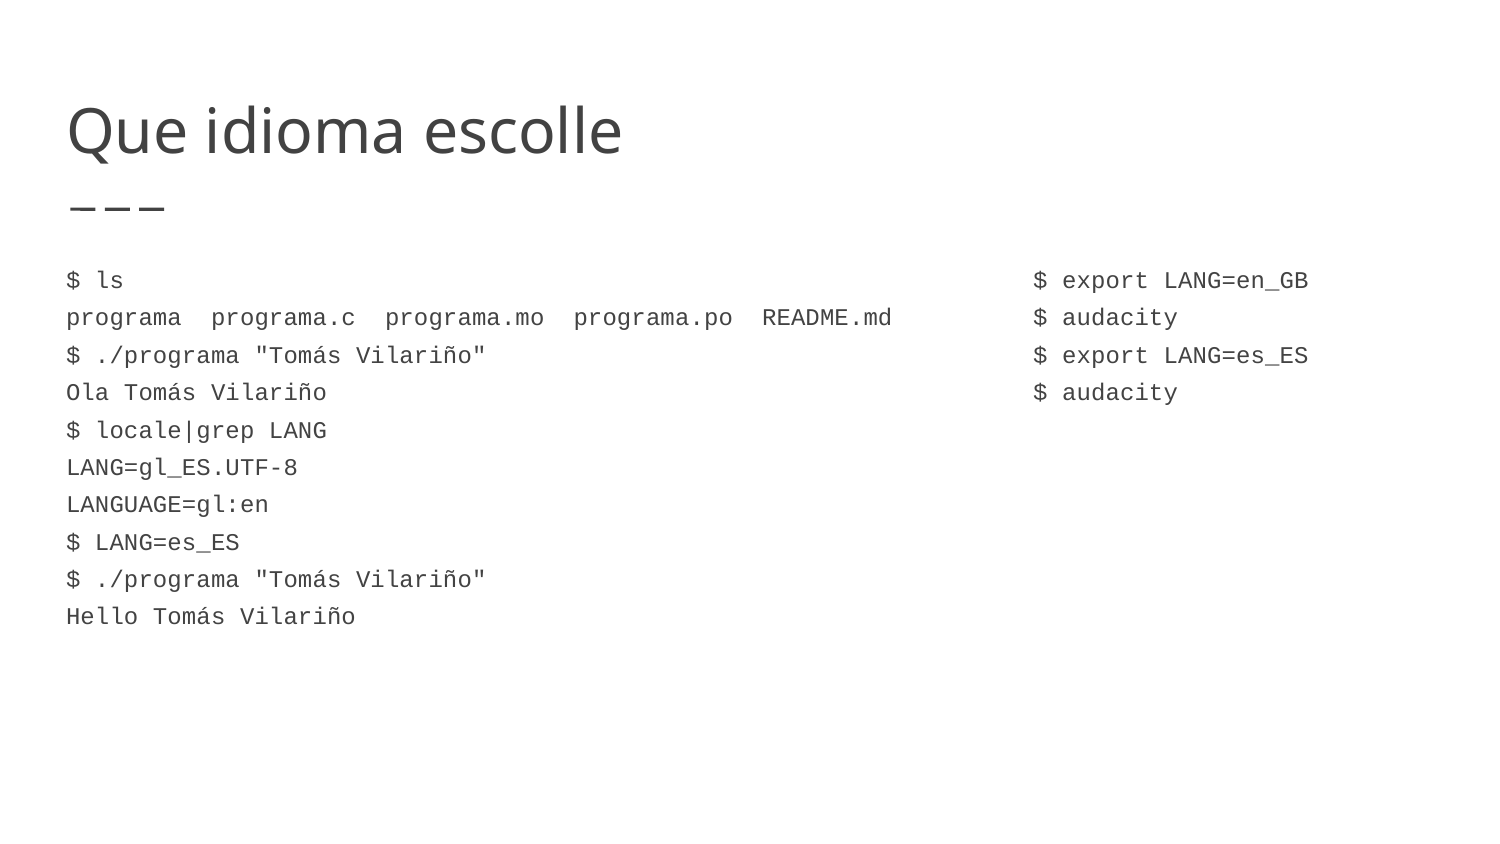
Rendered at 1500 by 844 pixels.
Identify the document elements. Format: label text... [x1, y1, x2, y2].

list $ ls programa programa.c programa.mo programa.po README.md $ ./programa "Tomás Vilariño" Ola Tomás Vilariño $ locale|grep LANG LANG=gl_ES.UTF-8 LANGUAGE=gl:en $ LANG=es_ES $ ./programa "Tomás Vilariño" Hello Tomás Vilariño [51, 240, 1018, 750]
list $ export LANG=en_GB $ audacity $ export LANG=es_ES $ audacity [1018, 240, 1459, 750]
title Que idioma escolle [51, 61, 1449, 182]
